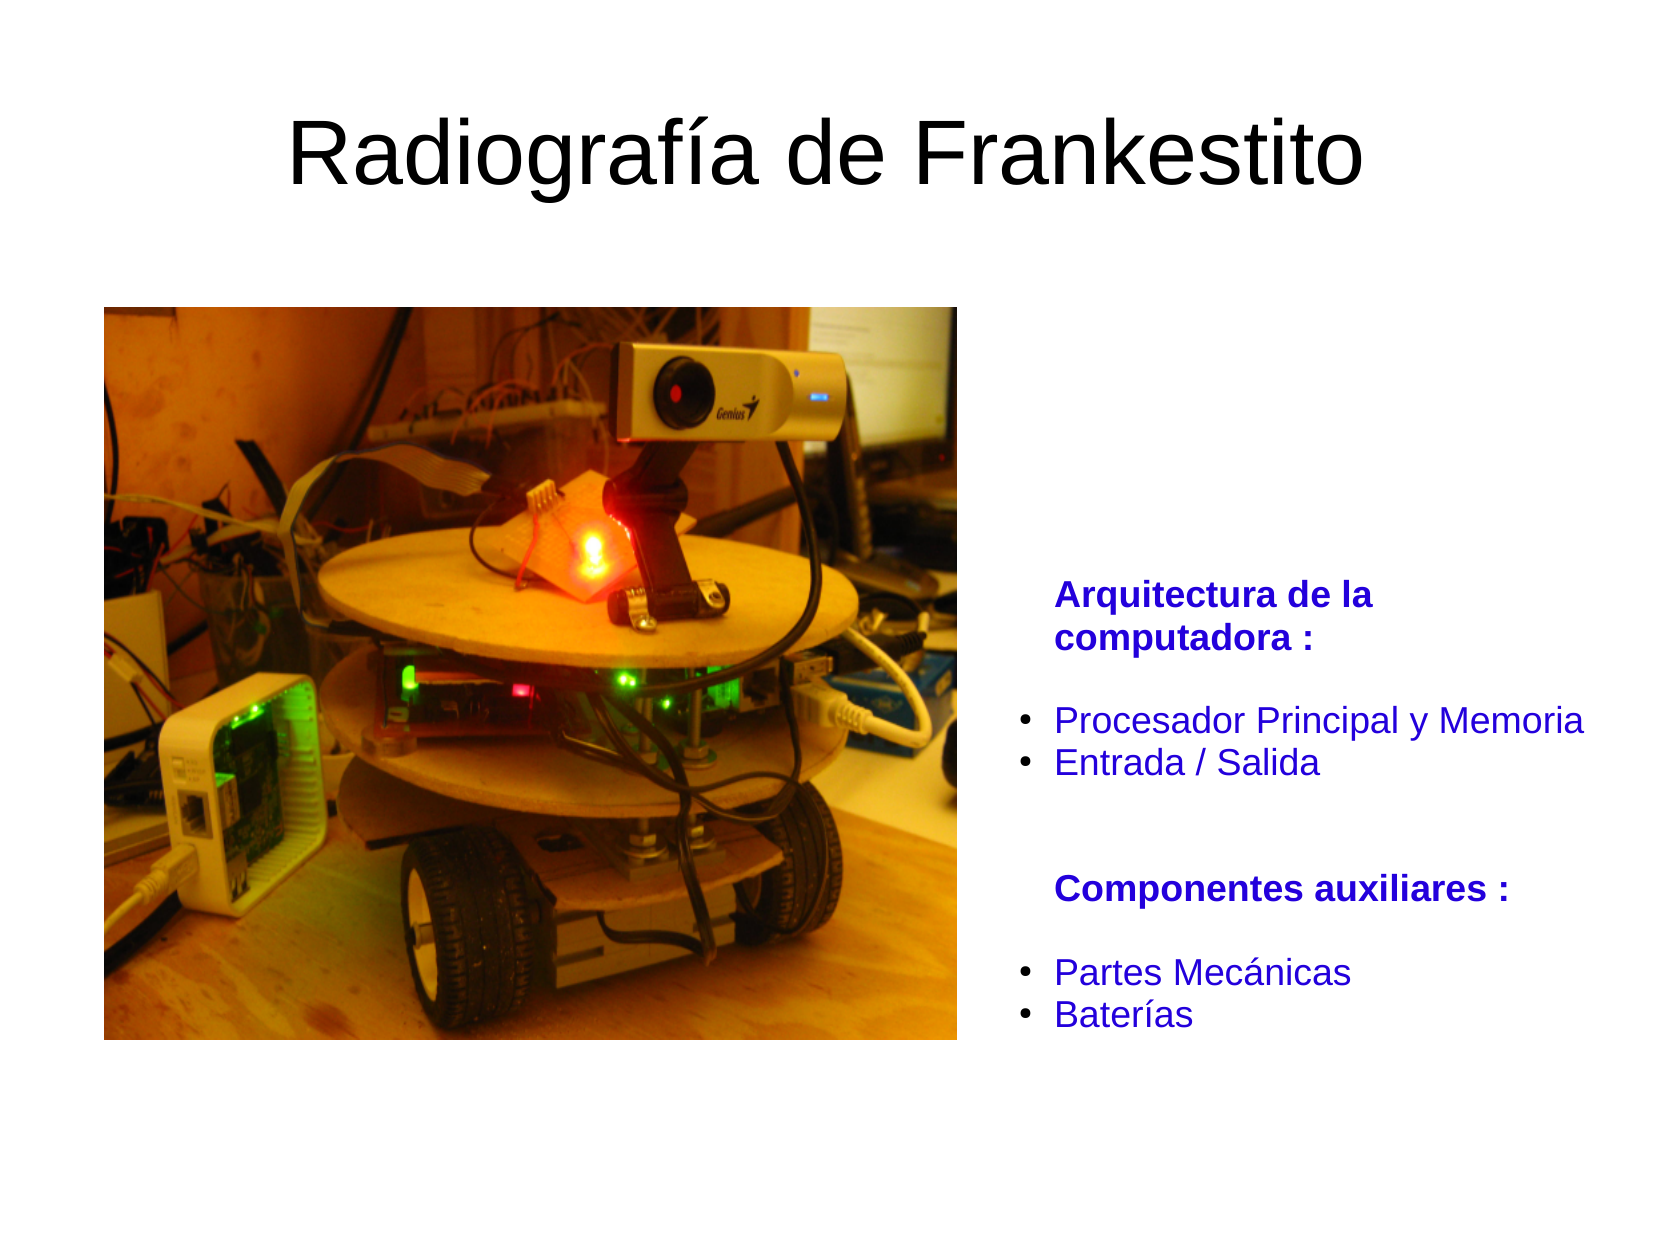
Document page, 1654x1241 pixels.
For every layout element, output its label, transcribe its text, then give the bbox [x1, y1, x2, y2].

picture [104, 307, 957, 1040]
text_box Arquitectura de la computadora : Procesador Principal y Memoria Entrada / Salida Componentes auxiliares : Partes Mecánicas Baterías [1003, 524, 1654, 1086]
title Radiografía de Frankestito [82, 49, 1571, 257]
